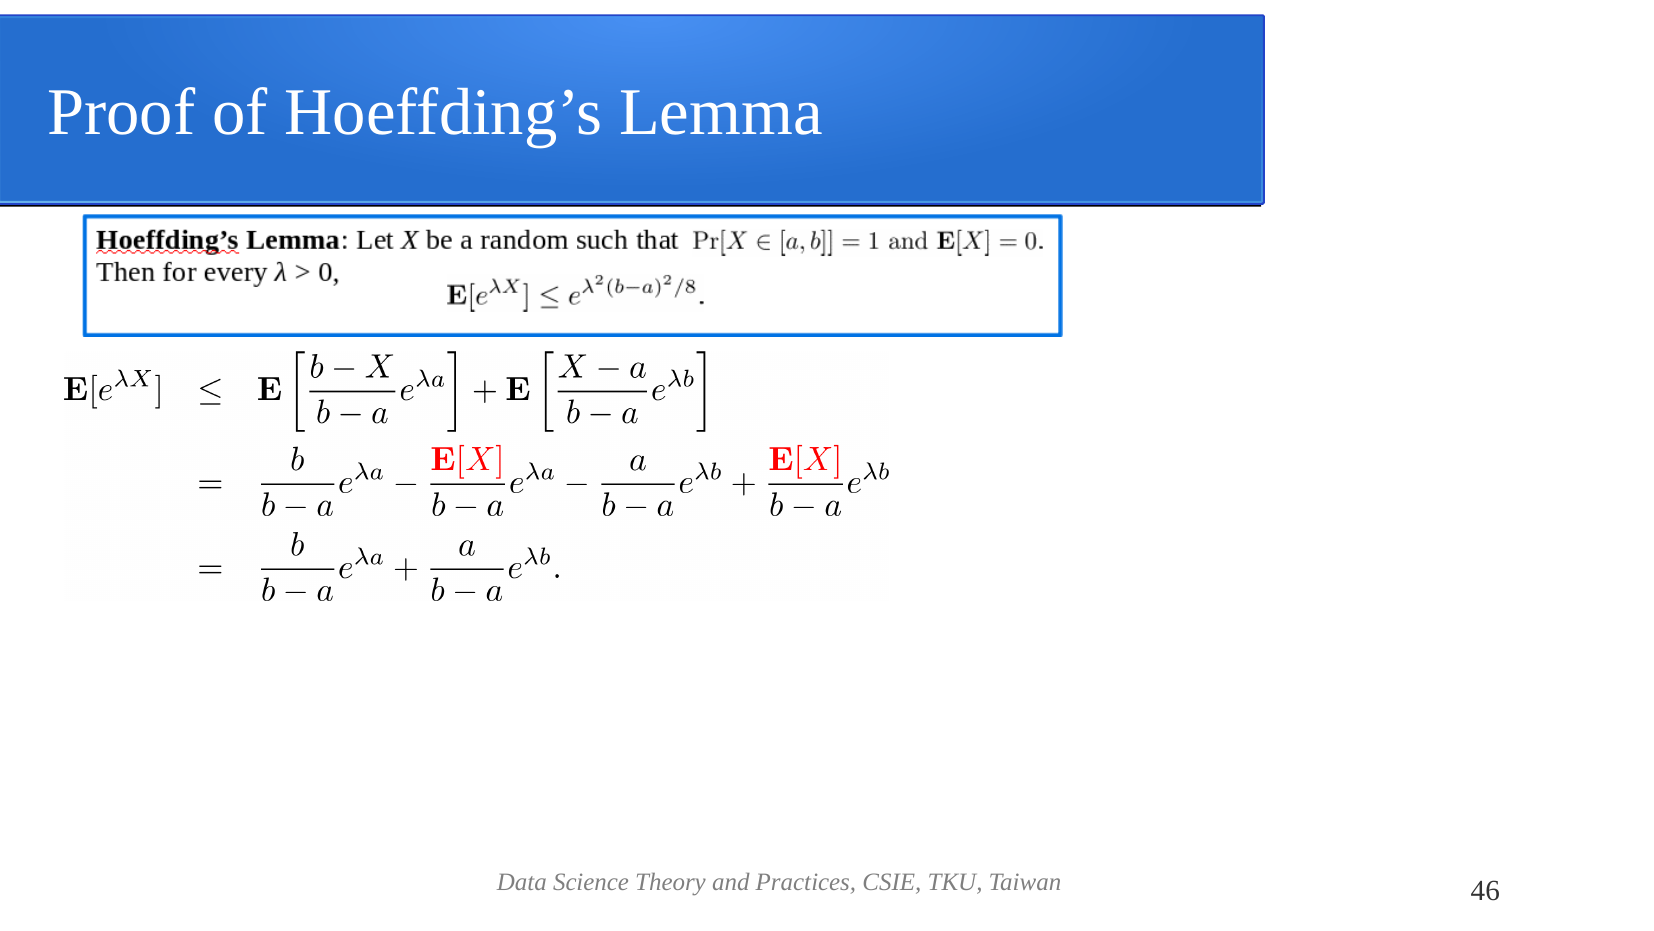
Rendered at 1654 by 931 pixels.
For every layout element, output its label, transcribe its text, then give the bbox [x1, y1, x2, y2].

picture [64, 351, 889, 601]
picture [82, 212, 1063, 337]
title Proof of Hoeffding’s Lemma [47, 35, 1199, 189]
